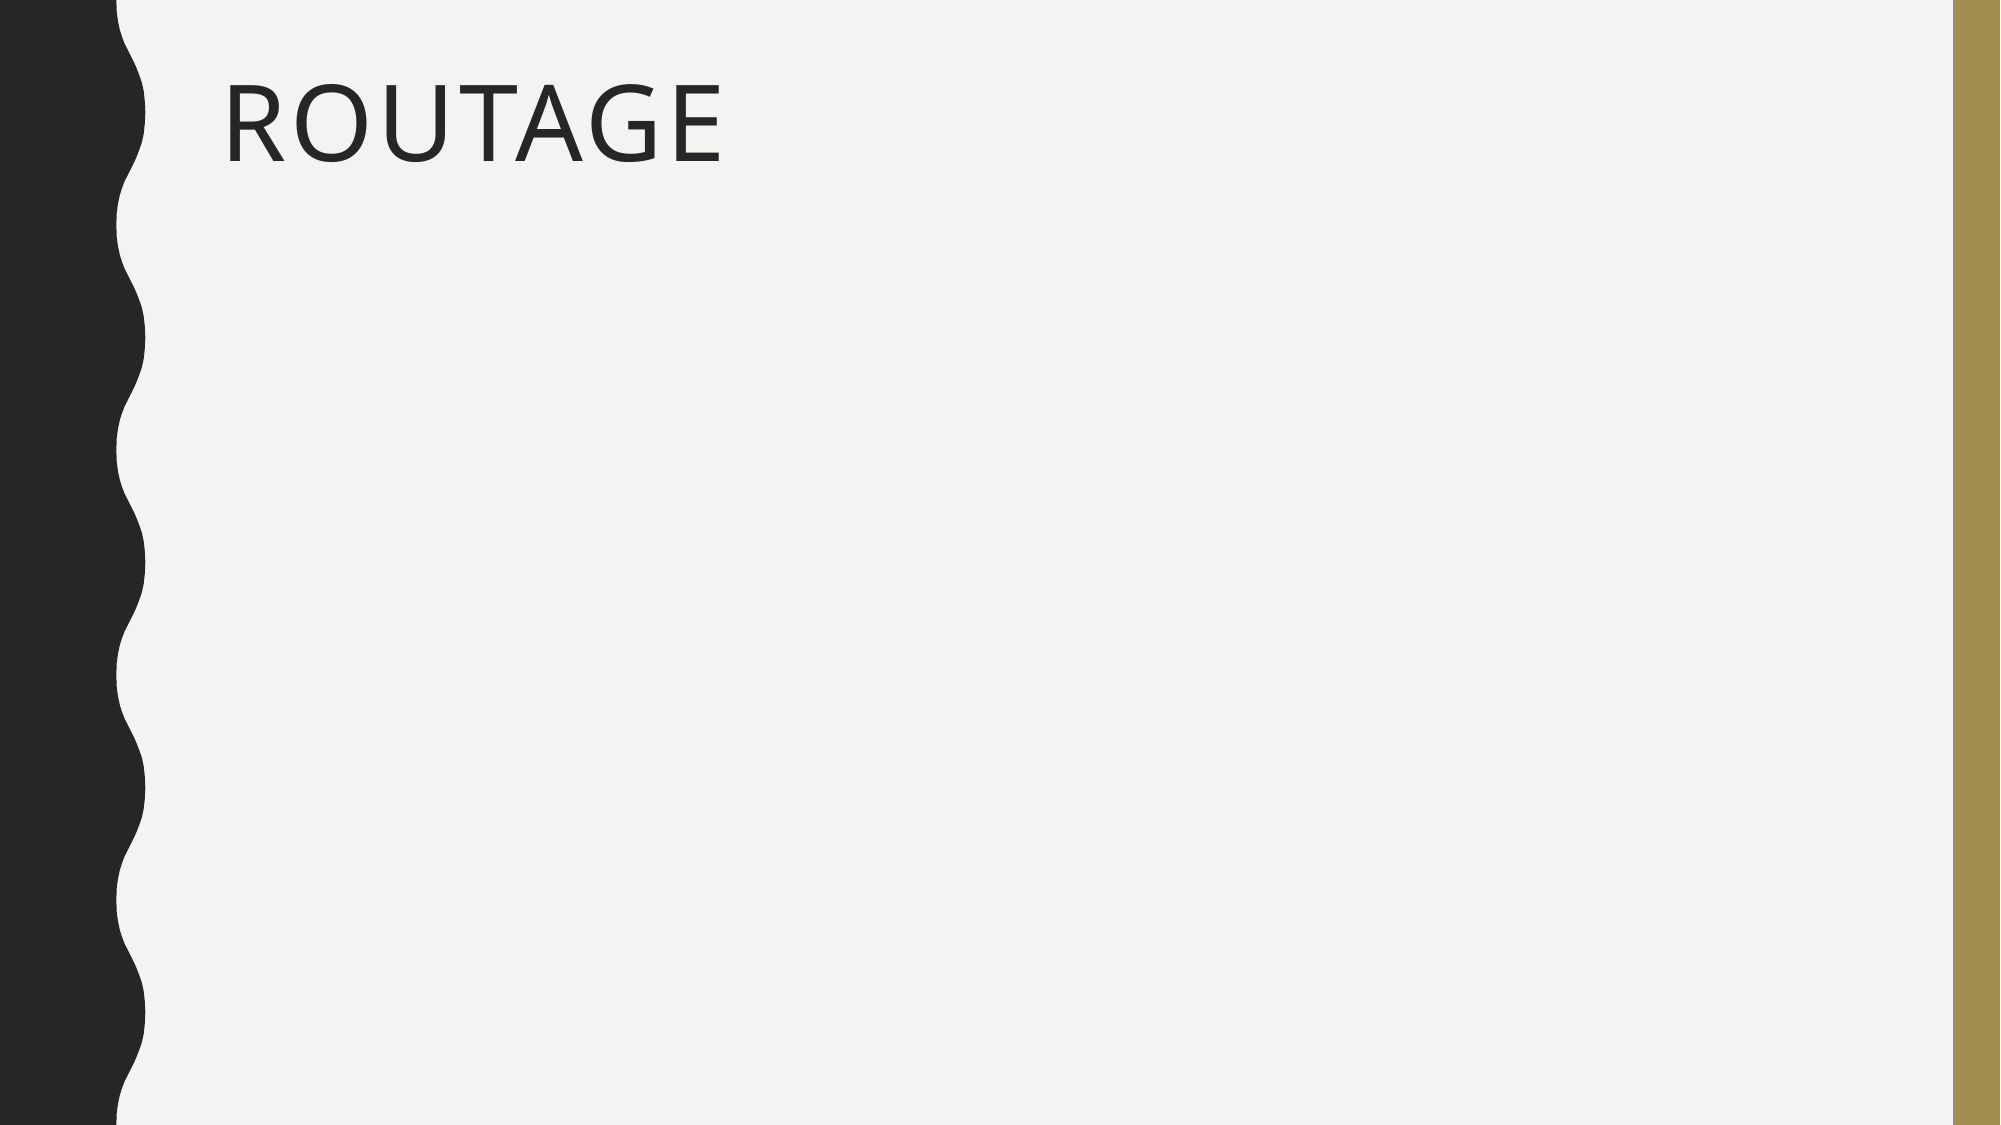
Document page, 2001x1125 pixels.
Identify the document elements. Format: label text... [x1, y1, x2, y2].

title Routage [205, 62, 1876, 308]
